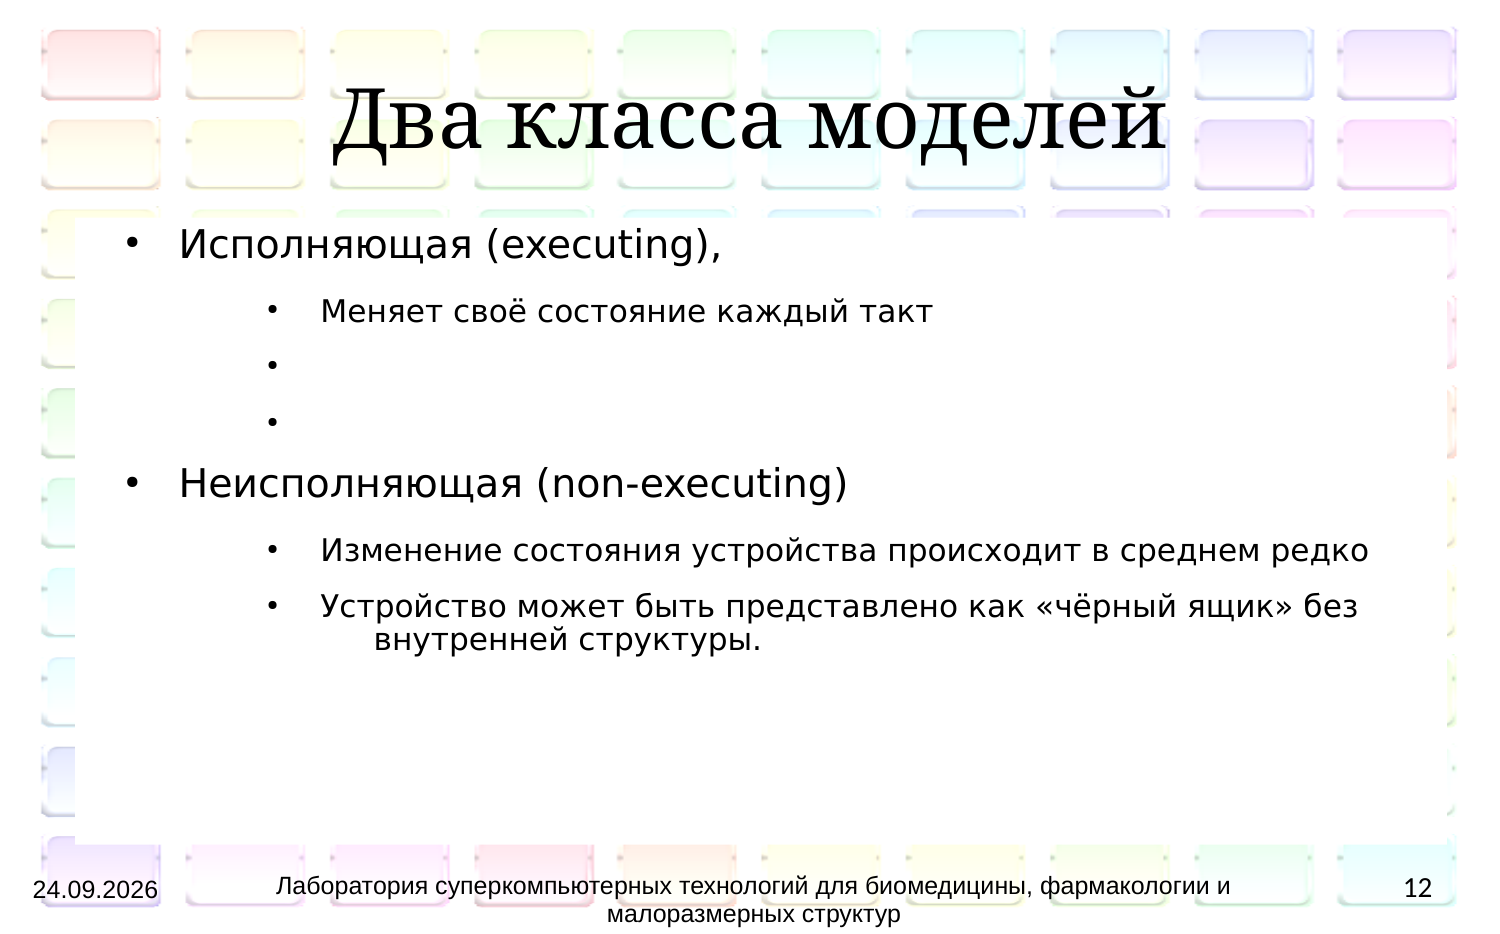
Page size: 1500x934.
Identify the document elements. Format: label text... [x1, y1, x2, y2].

text_box Лаборатория суперкомпьютерных технологий для биомедицины, фармакологии и малоразмерных структур [171, 864, 1338, 915]
list Исполняющая (executing), Меняет своё состояние каждый такт Неисполняющая (non-executing) Изменение состояния устройства происходит в среднем редко Устройство может быть представлено как «чёрный ящик» без внутренней структуры. [75, 217, 1447, 845]
text_box [1387, 868, 1473, 918]
title Два класса моделей [75, 37, 1426, 193]
text_box 25.10.2012 [17, 868, 184, 918]
